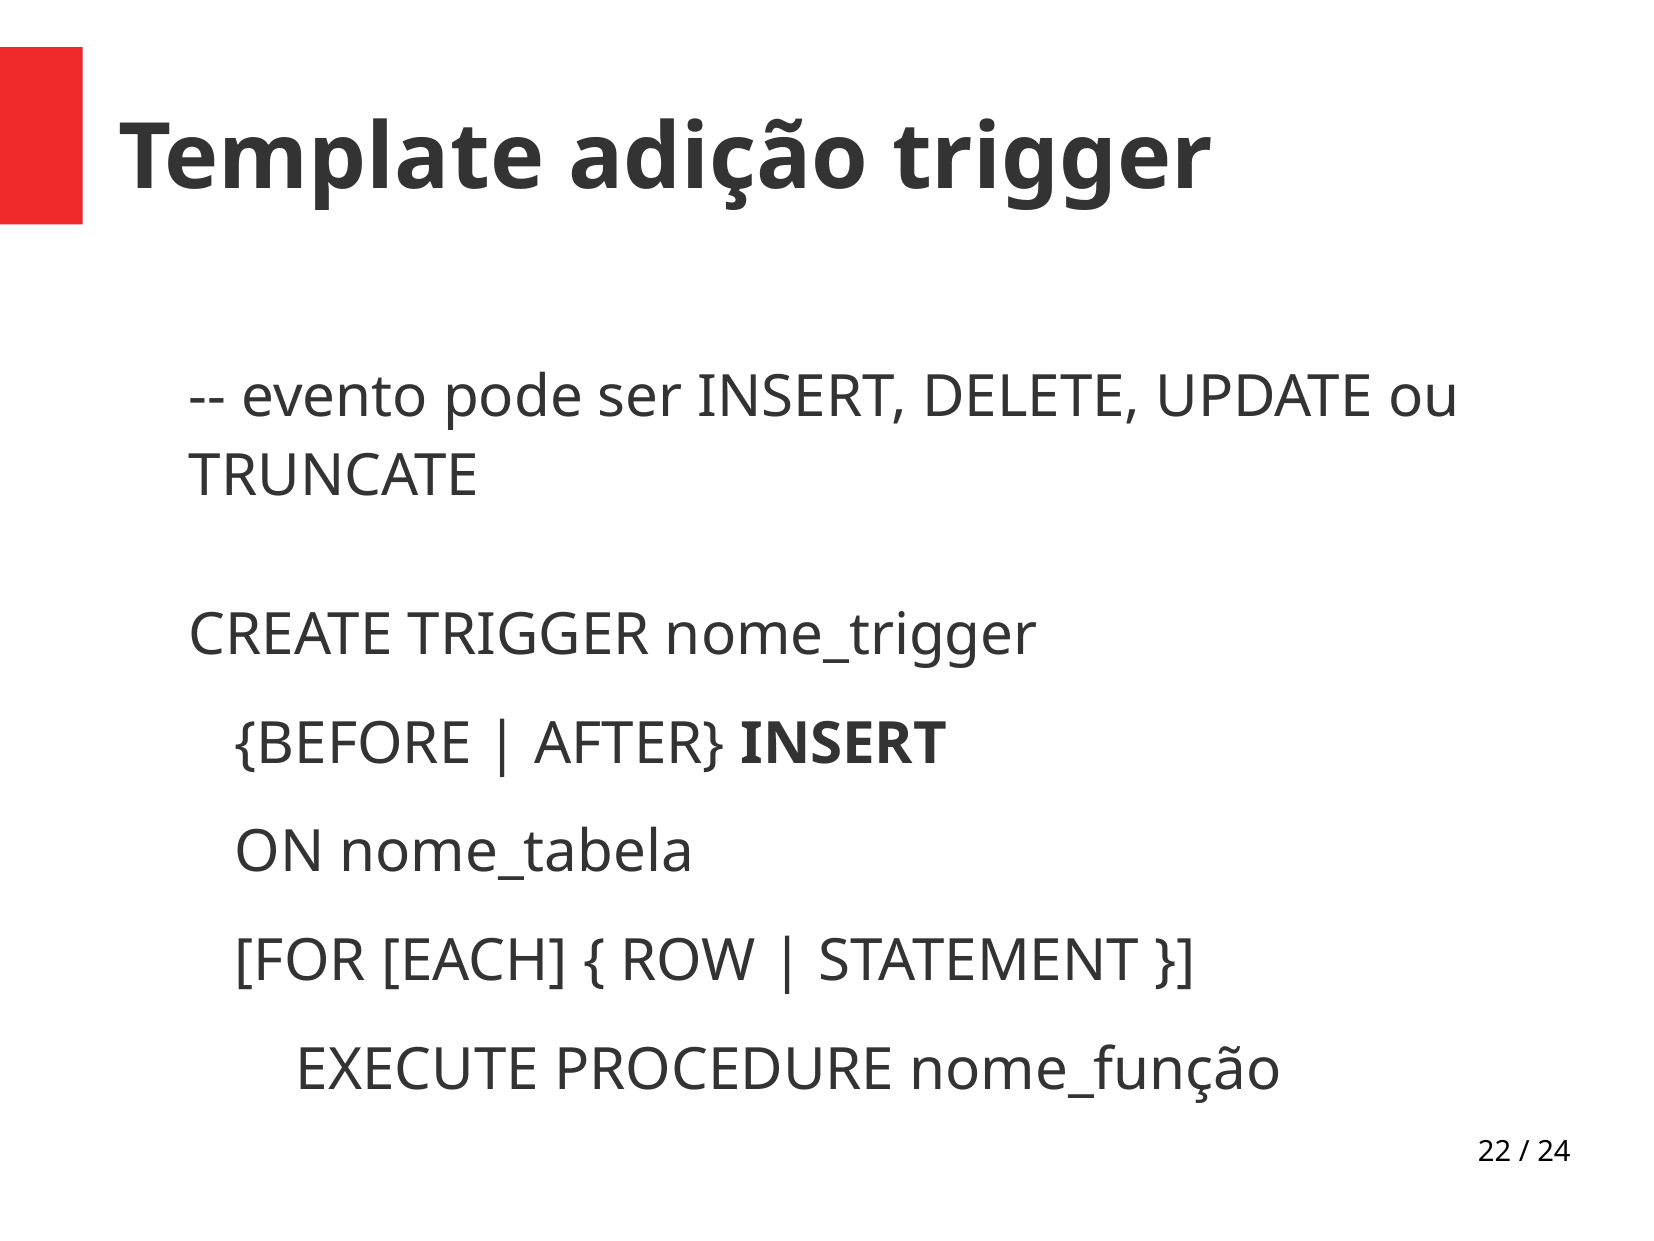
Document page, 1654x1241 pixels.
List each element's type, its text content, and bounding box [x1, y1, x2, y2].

list -- evento pode ser INSERT, DELETE, UPDATE ou TRUNCATE CREATE TRIGGER nome_trigger {BEFORE | AFTER} INSERT ON nome_tabela [FOR [EACH] { ROW | STATEMENT }] EXECUTE PROCEDURE nome_função [118, 354, 1536, 1074]
title Template adição trigger [118, 49, 1571, 257]
